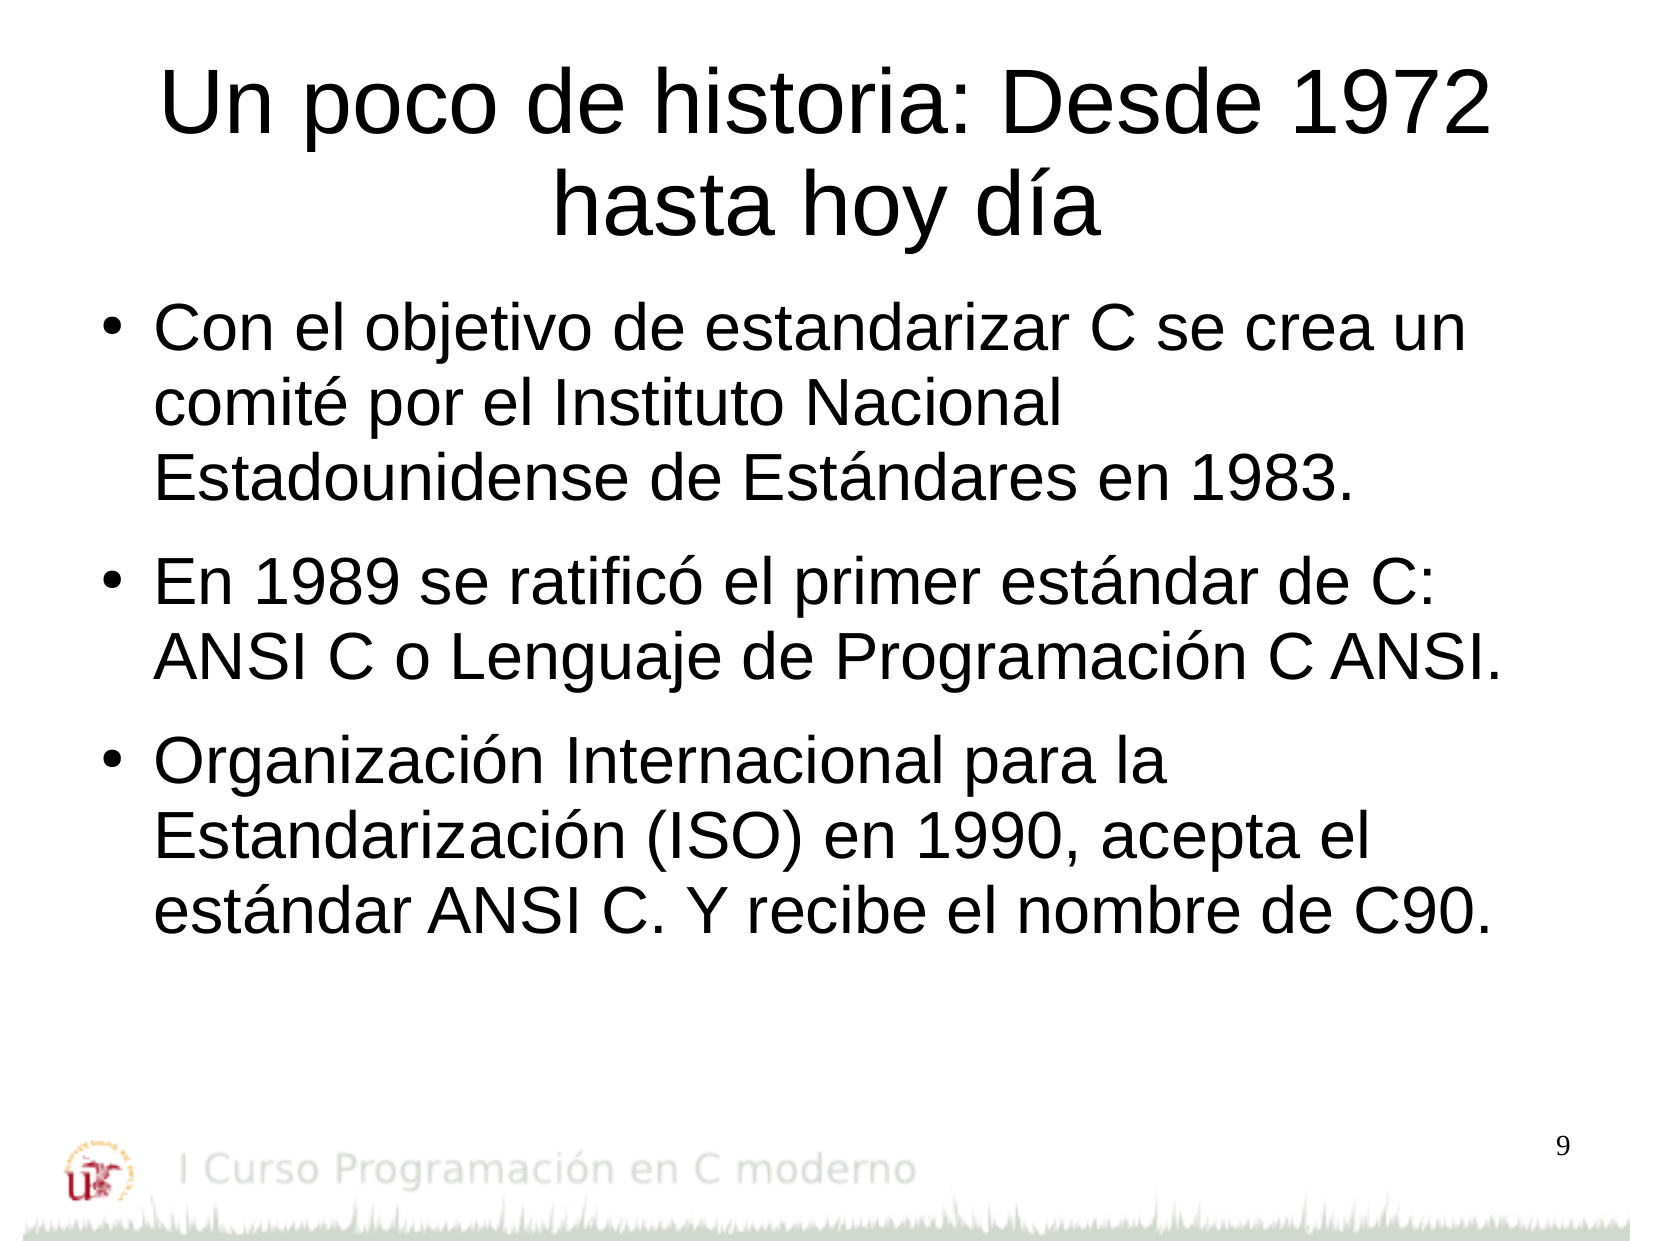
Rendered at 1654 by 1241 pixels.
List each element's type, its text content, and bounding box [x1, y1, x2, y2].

list Con el objetivo de estandarizar C se crea un comité por el Instituto Nacional Estadounidense de Estándares en 1983. En 1989 se ratificó el primer estándar de C: ANSI C o Lenguaje de Programación C ANSI. Organización Internacional para la Estandarización (ISO) en 1990, acepta el estándar ANSI C. Y recibe el nombre de C90. [82, 290, 1538, 1010]
picture [23, 1136, 1630, 1241]
title Un poco de historia: Desde 1972 hasta hoy día [82, 49, 1571, 257]
